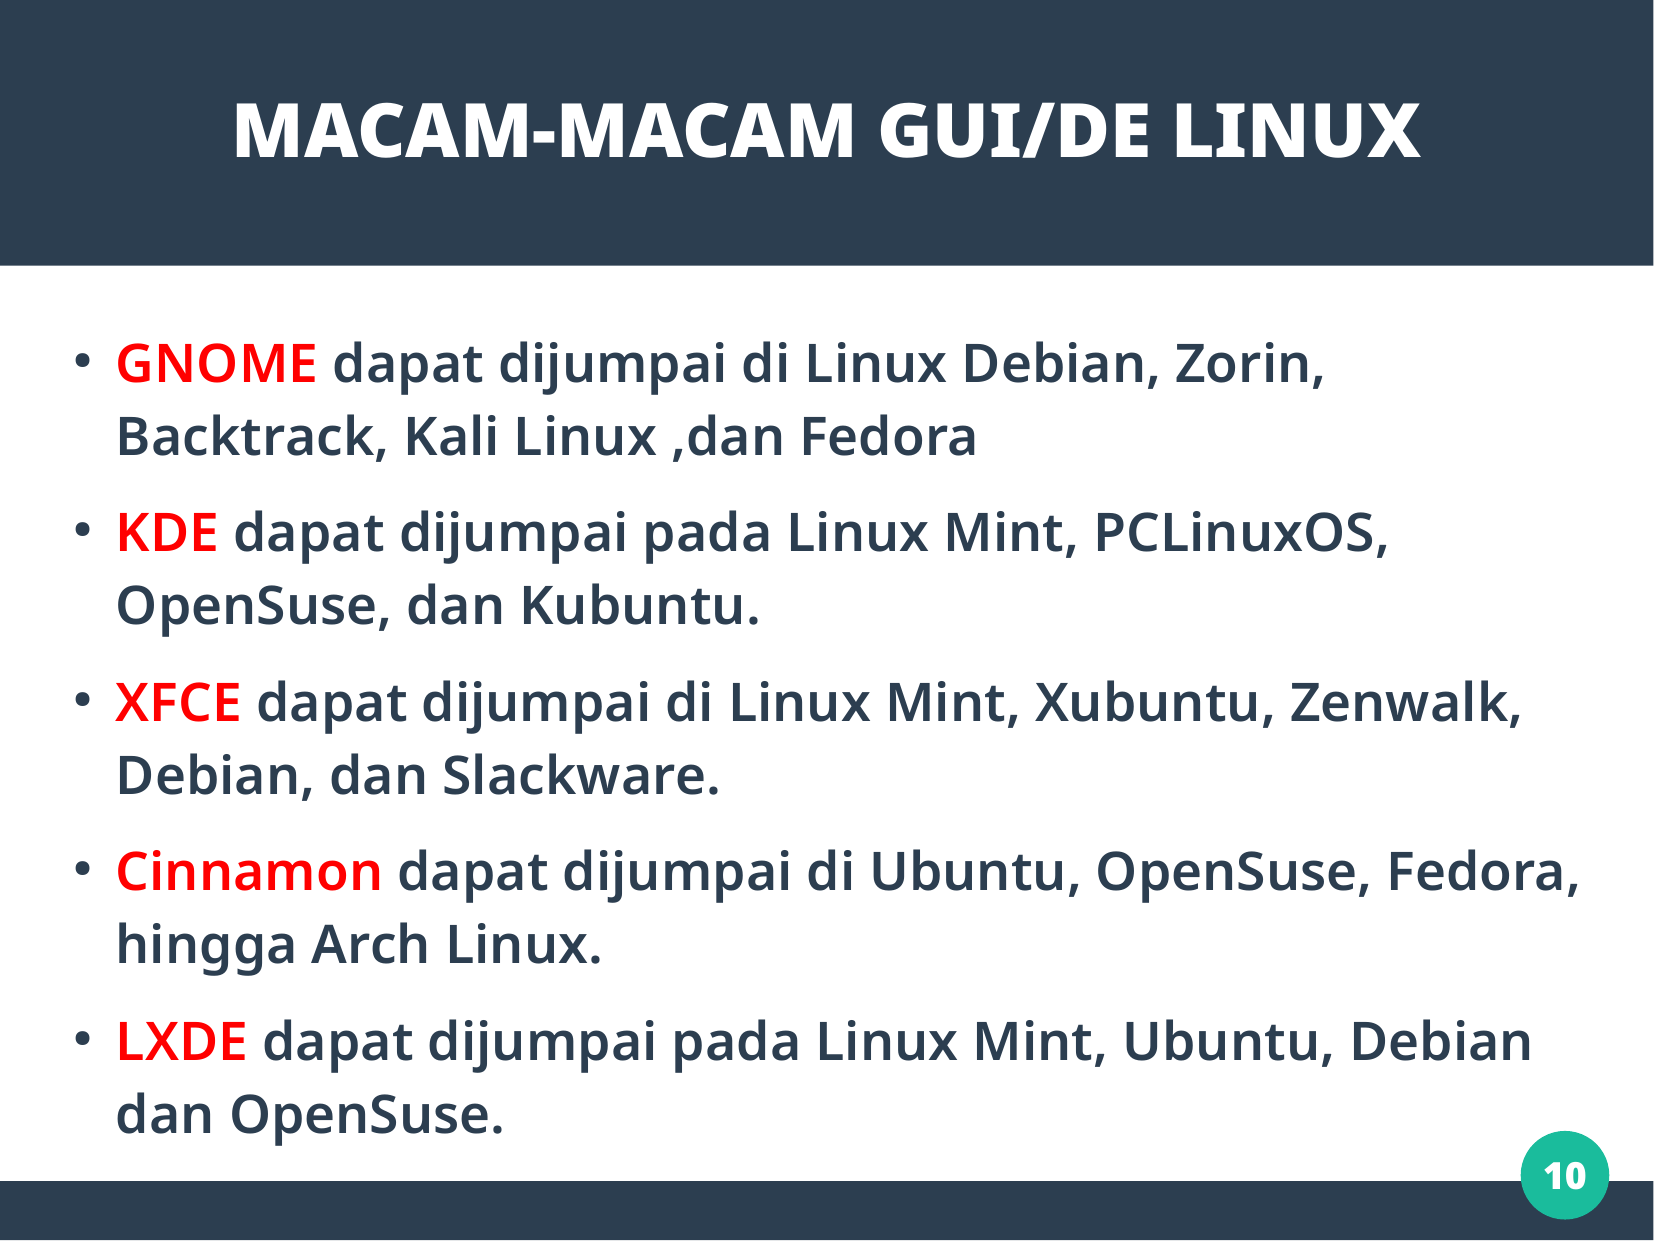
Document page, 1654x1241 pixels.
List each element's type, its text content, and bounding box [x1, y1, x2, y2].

list GNOME dapat dijumpai di Linux Debian, Zorin, Backtrack, Kali Linux ,dan Fedora KDE dapat dijumpai pada Linux Mint, PCLinuxOS, OpenSuse, dan Kubuntu. XFCE dapat dijumpai di Linux Mint, Xubuntu, Zenwalk, Debian, dan Slackware. Cinnamon dapat dijumpai di Ubuntu, OpenSuse, Fedora, hingga Arch Linux. LXDE dapat dijumpai pada Linux Mint, Ubuntu, Debian dan OpenSuse. [59, 324, 1595, 1152]
title MACAM-MACAM GUI/DE LINUX [59, 49, 1595, 207]
